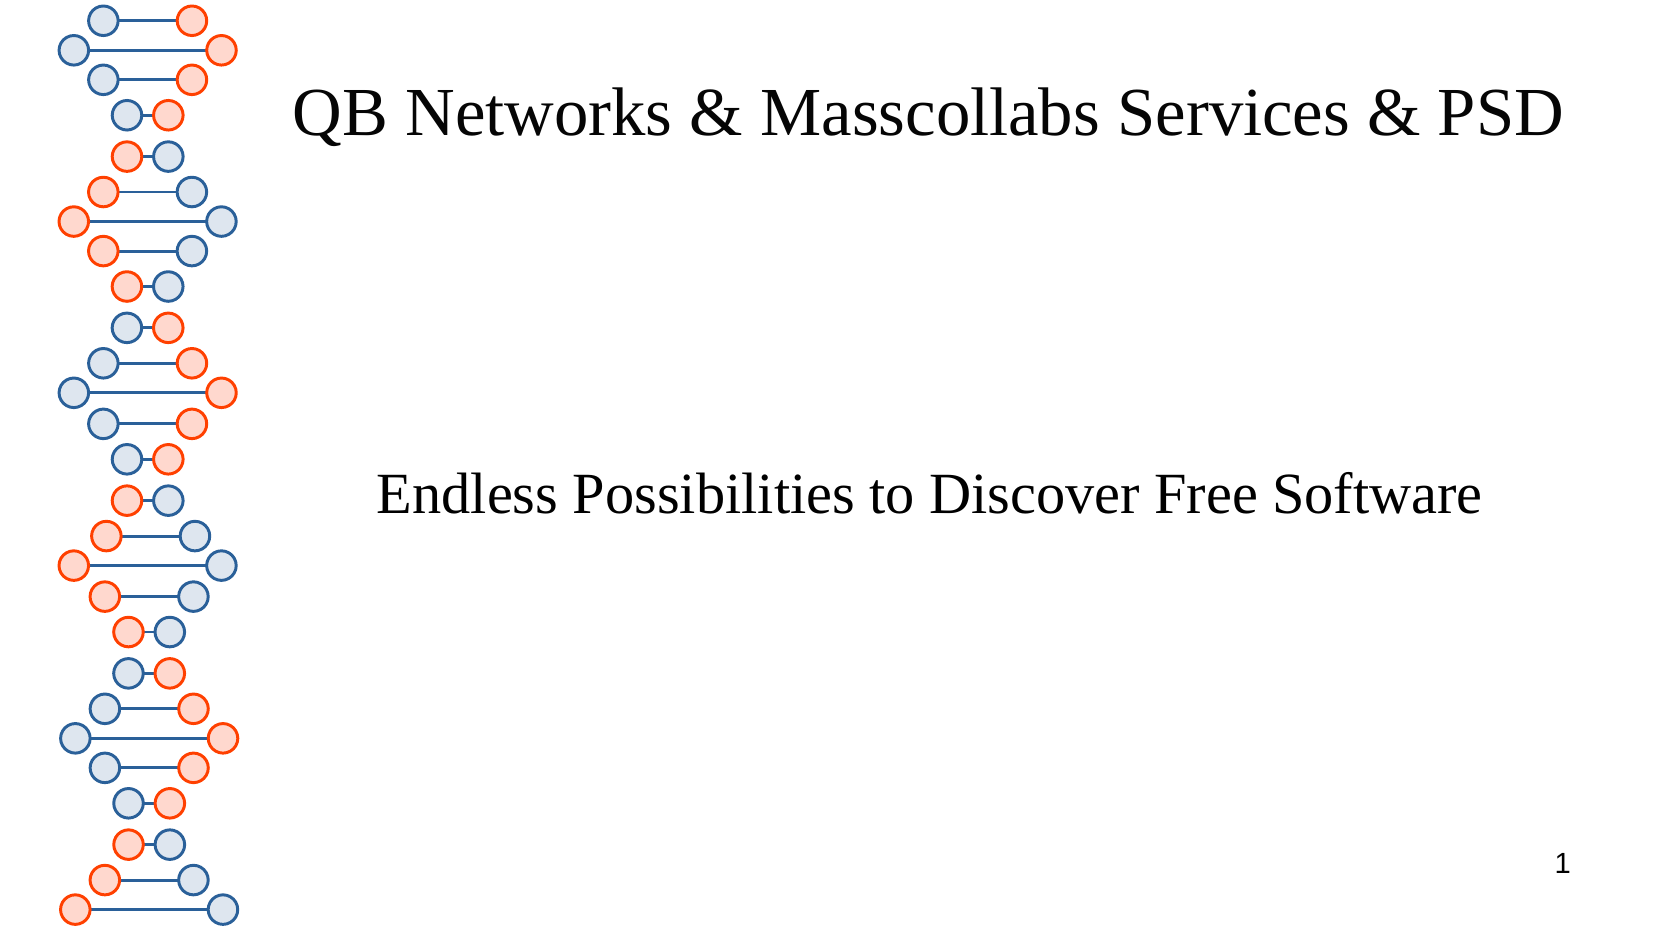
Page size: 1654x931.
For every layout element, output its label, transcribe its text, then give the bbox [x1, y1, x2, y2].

title QB Networks & Masscollabs Services & PSD [265, 35, 1595, 189]
subtitle Endless Possibilities to Discover Free Software [265, 224, 1595, 764]
